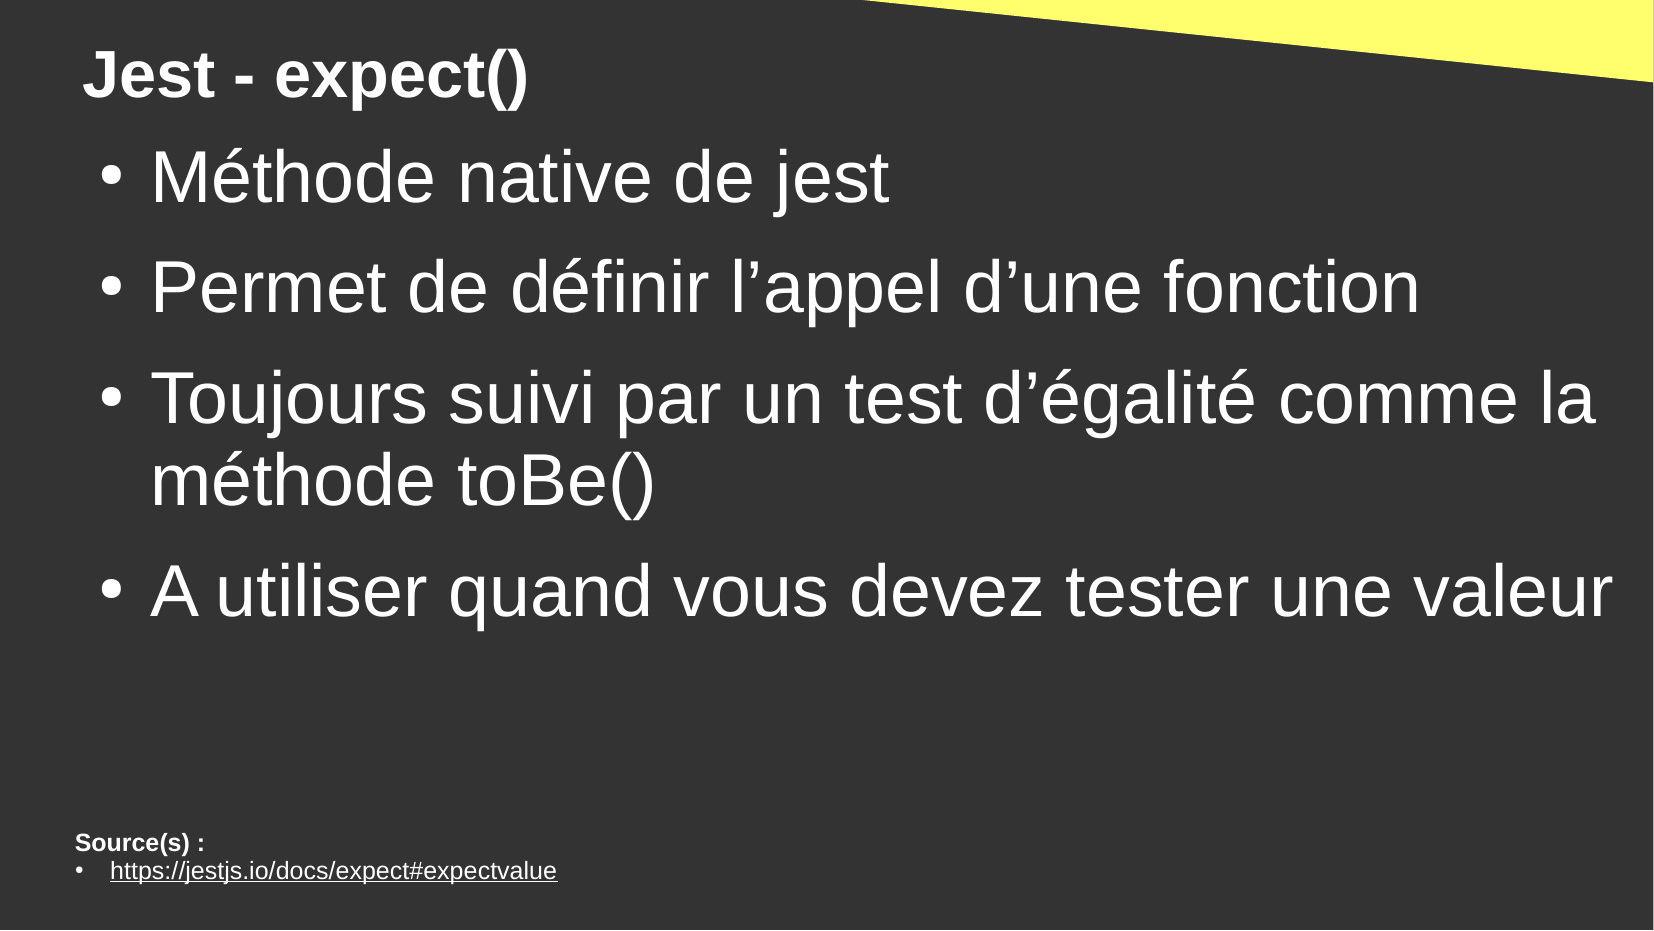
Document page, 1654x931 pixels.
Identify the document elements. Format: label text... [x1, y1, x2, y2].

title Jest - expect() [82, 37, 799, 114]
text_box Source(s) : https://jestjs.io/docs/expect#expectvalue [60, 821, 1546, 906]
list Méthode native de jest Permet de définir l’appel d’une fonction Toujours suivi par un test d’égalité comme la méthode toBe() A utiliser quand vous devez tester une valeur [80, 135, 1619, 721]
text_box [862, 0, 1654, 83]
